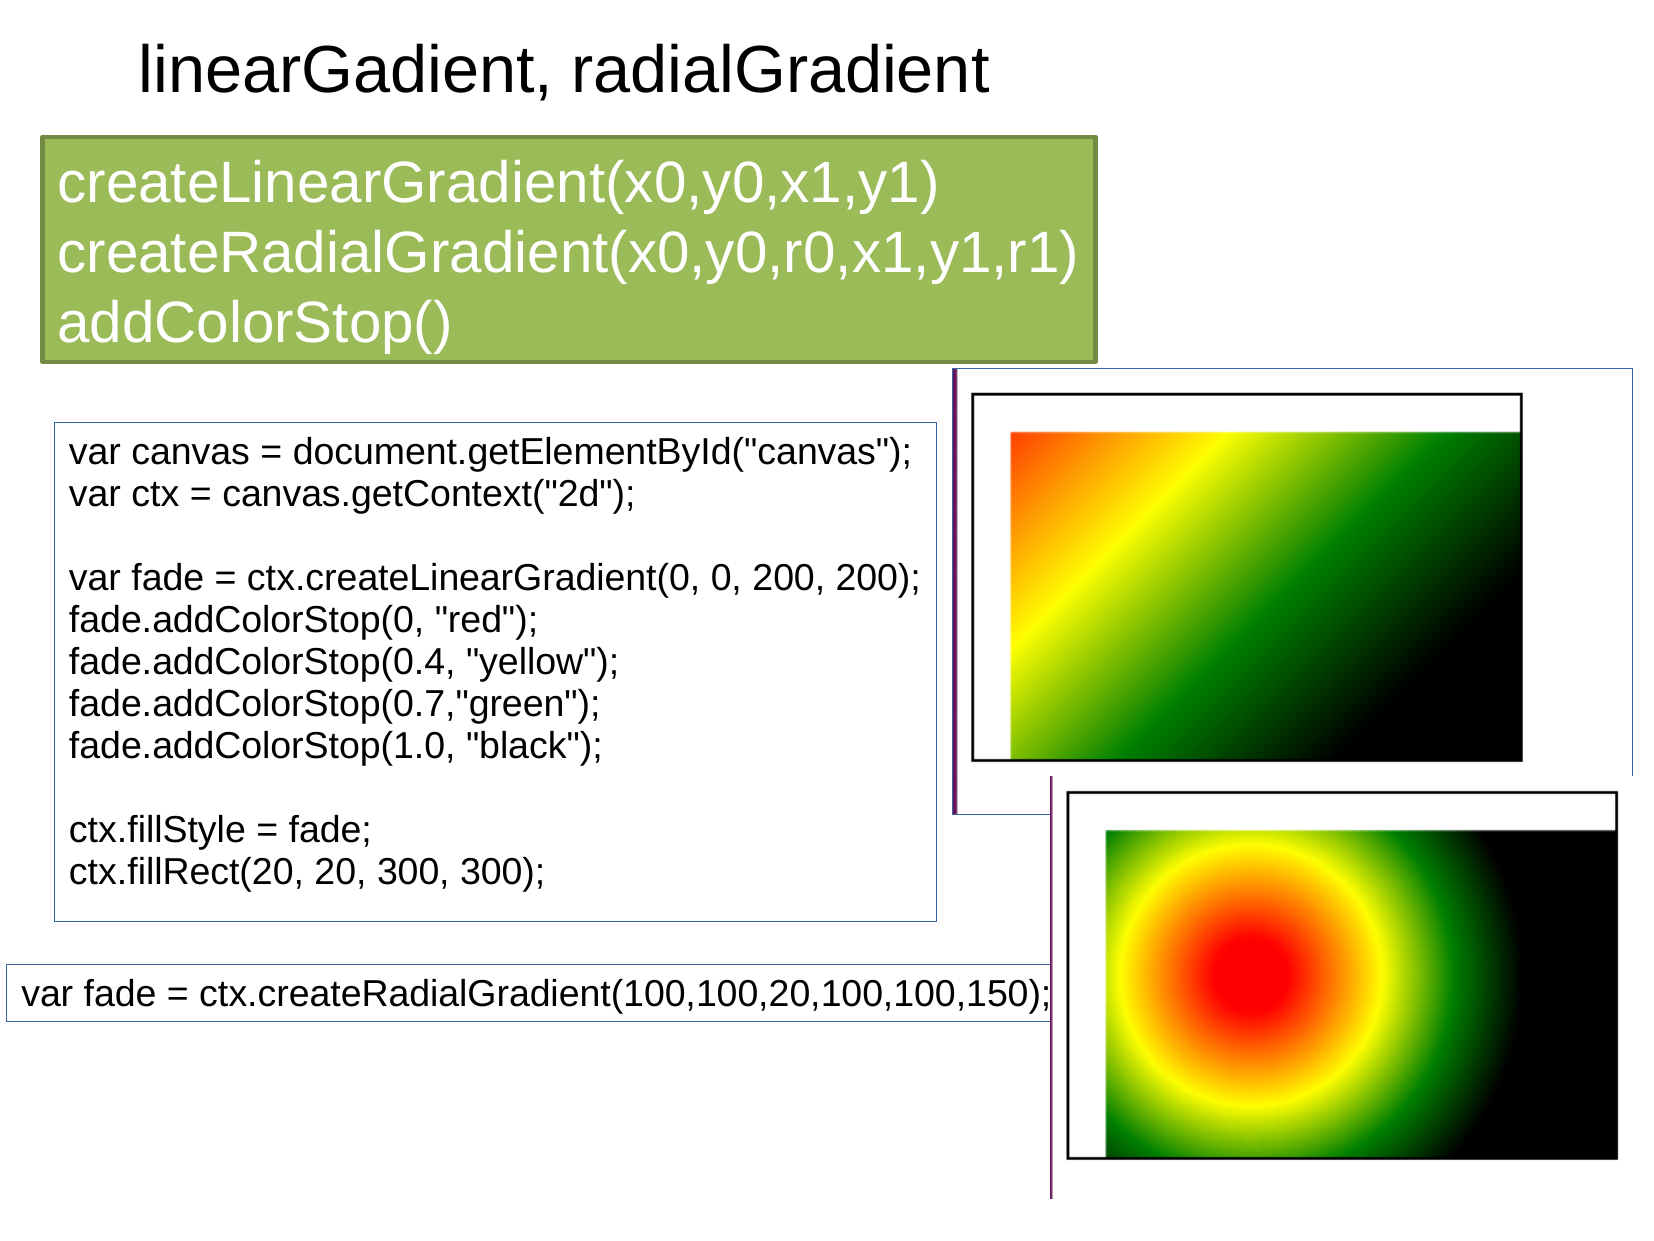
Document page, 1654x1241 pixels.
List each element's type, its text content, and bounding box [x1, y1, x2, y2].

text_box var fade = ctx.createRadialGradient(100,100,20,100,100,150); [6, 964, 1050, 1022]
picture [952, 368, 1653, 1199]
text_box linearGadient, radialGradient [124, 18, 1006, 113]
text_box var canvas = document.getElementById("canvas"); var ctx = canvas.getContext("2d"); var fade = ctx.createLinearGradient(0, 0, 200, 200); fade.addColorStop(0, "red"); fade.addColorStop(0.4, "yellow"); fade.addColorStop(0.7,"green"); fade.addColorStop(1.0, "black"); ctx.fillStyle = fade; ctx.fillRect(20, 20, 300, 300); [54, 422, 937, 922]
text_box createLinearGradient(x0,y0,x1,y1) createRadialGradient(x0,y0,r0,x1,y1,r1) addColorStop() [42, 136, 1096, 362]
